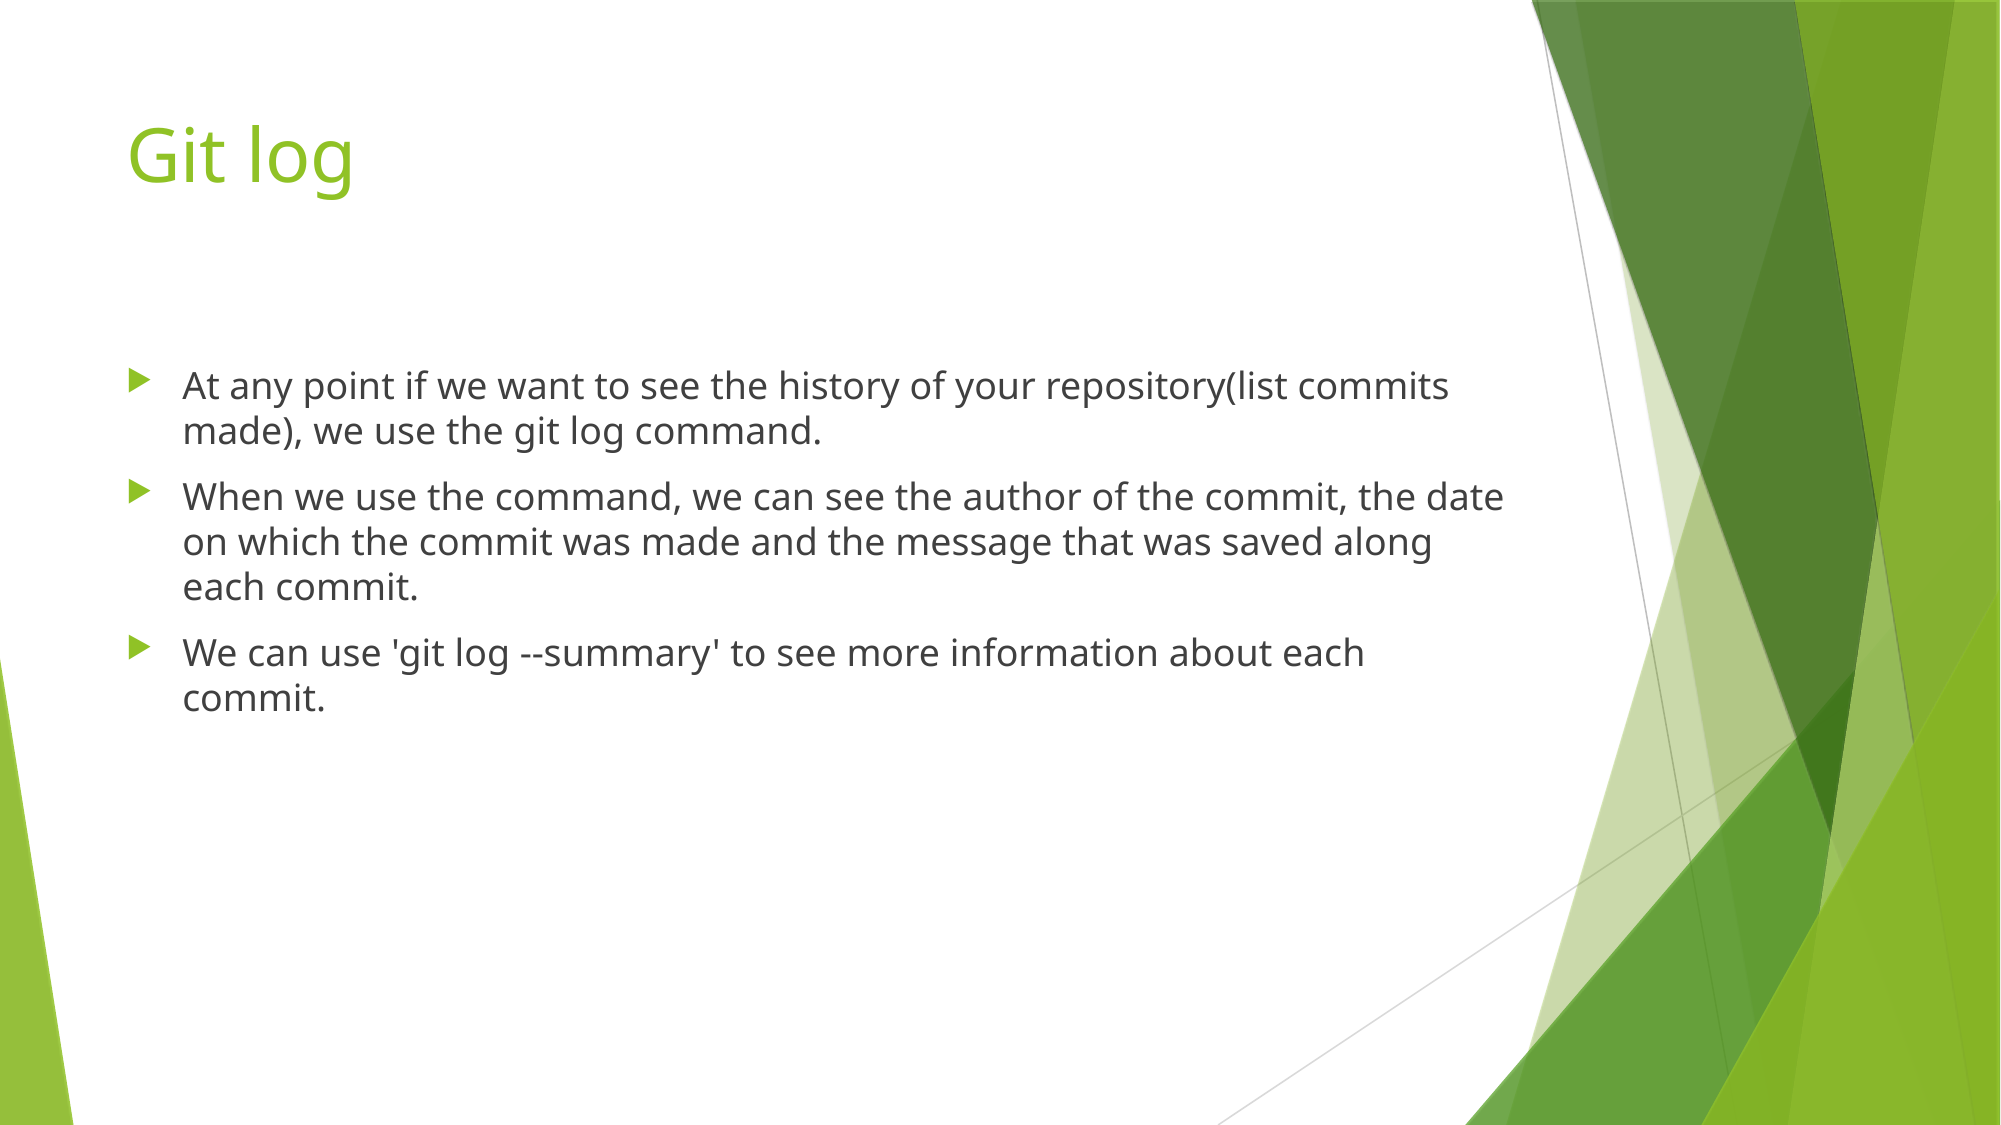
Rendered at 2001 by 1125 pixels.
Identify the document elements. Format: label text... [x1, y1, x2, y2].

list At any point if we want to see the history of your repository(list commits made), we use the git log command. When we use the command, we can see the author of the commit, the date on which the commit was made and the message that was saved along each commit. We can use 'git log --summary' to see more information about each commit. [111, 354, 1522, 992]
title Git log [111, 99, 1522, 317]
